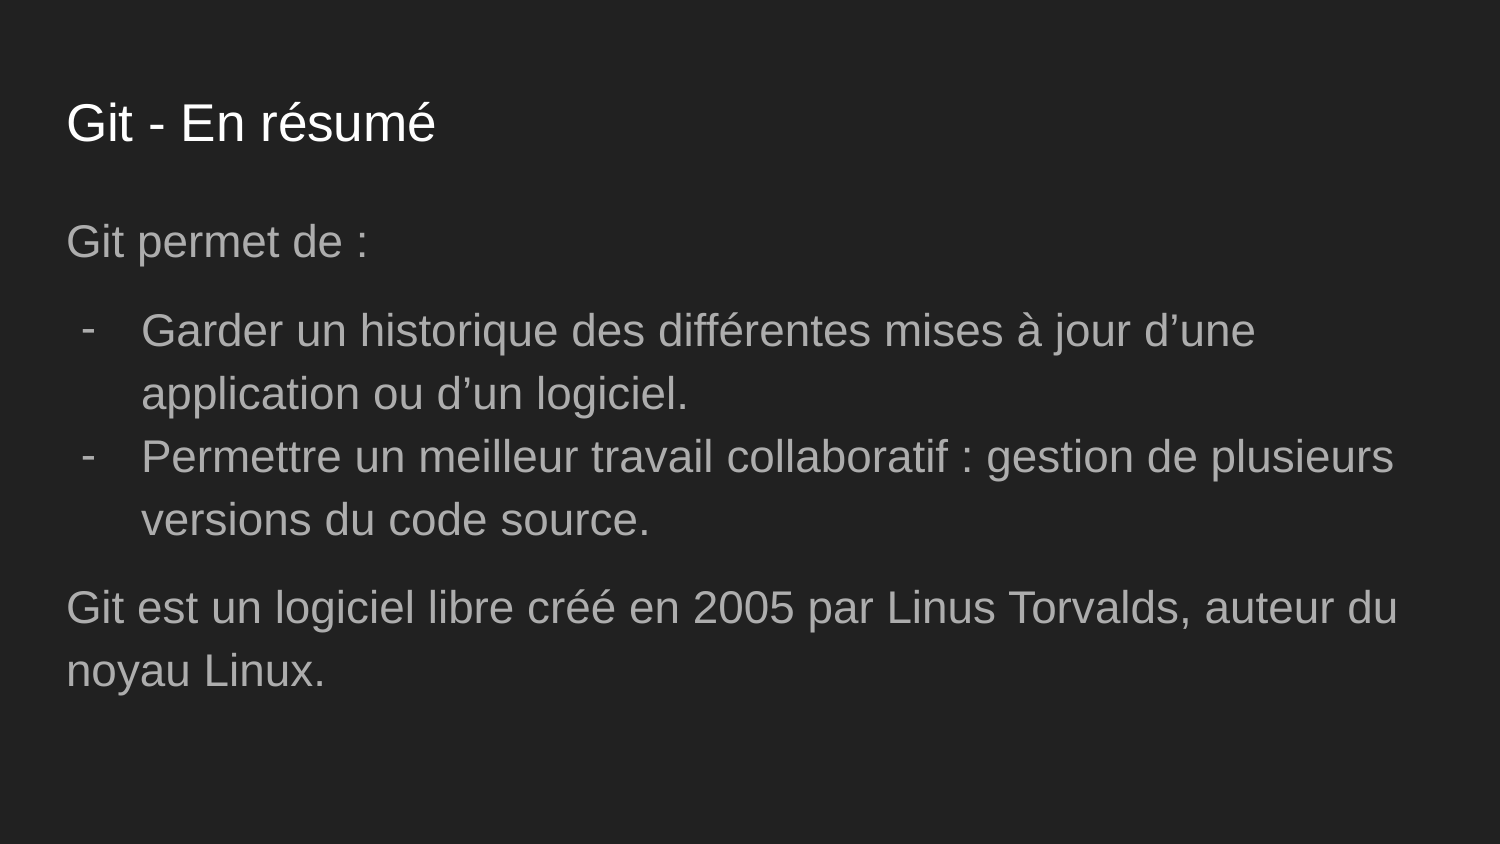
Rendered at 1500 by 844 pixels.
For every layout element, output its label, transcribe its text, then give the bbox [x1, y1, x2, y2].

title Git - En résumé [51, 72, 1449, 167]
list Git permet de : Garder un historique des différentes mises à jour d’une application ou d’un logiciel. Permettre un meilleur travail collaboratif : gestion de plusieurs versions du code source. Git est un logiciel libre créé en 2005 par Linus Torvalds, auteur du noyau Linux. [51, 189, 1449, 750]
